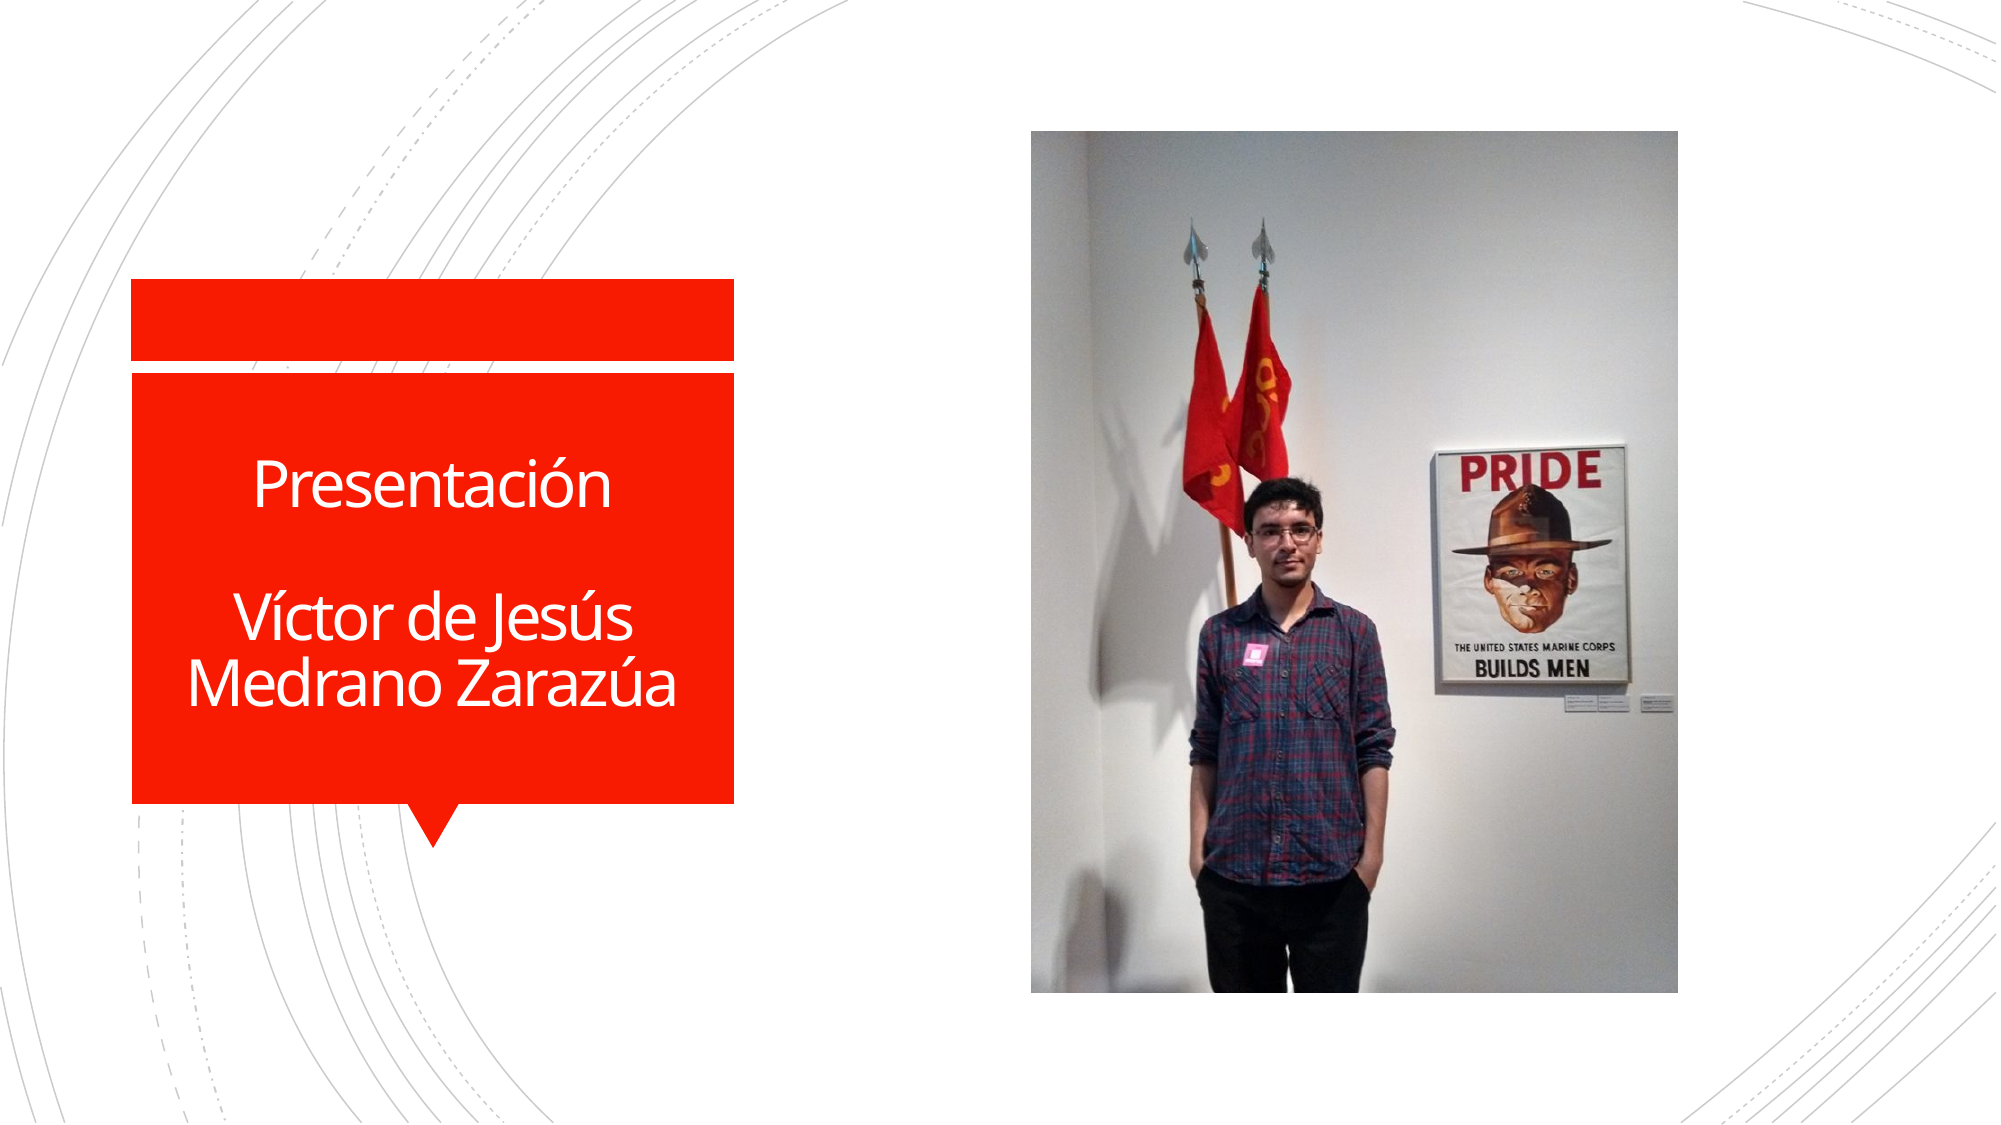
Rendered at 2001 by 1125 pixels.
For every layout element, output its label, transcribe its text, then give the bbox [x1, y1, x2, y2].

picture [1031, 131, 1678, 993]
title Presentación Víctor de Jesús Medrano Zarazúa [145, 385, 720, 789]
